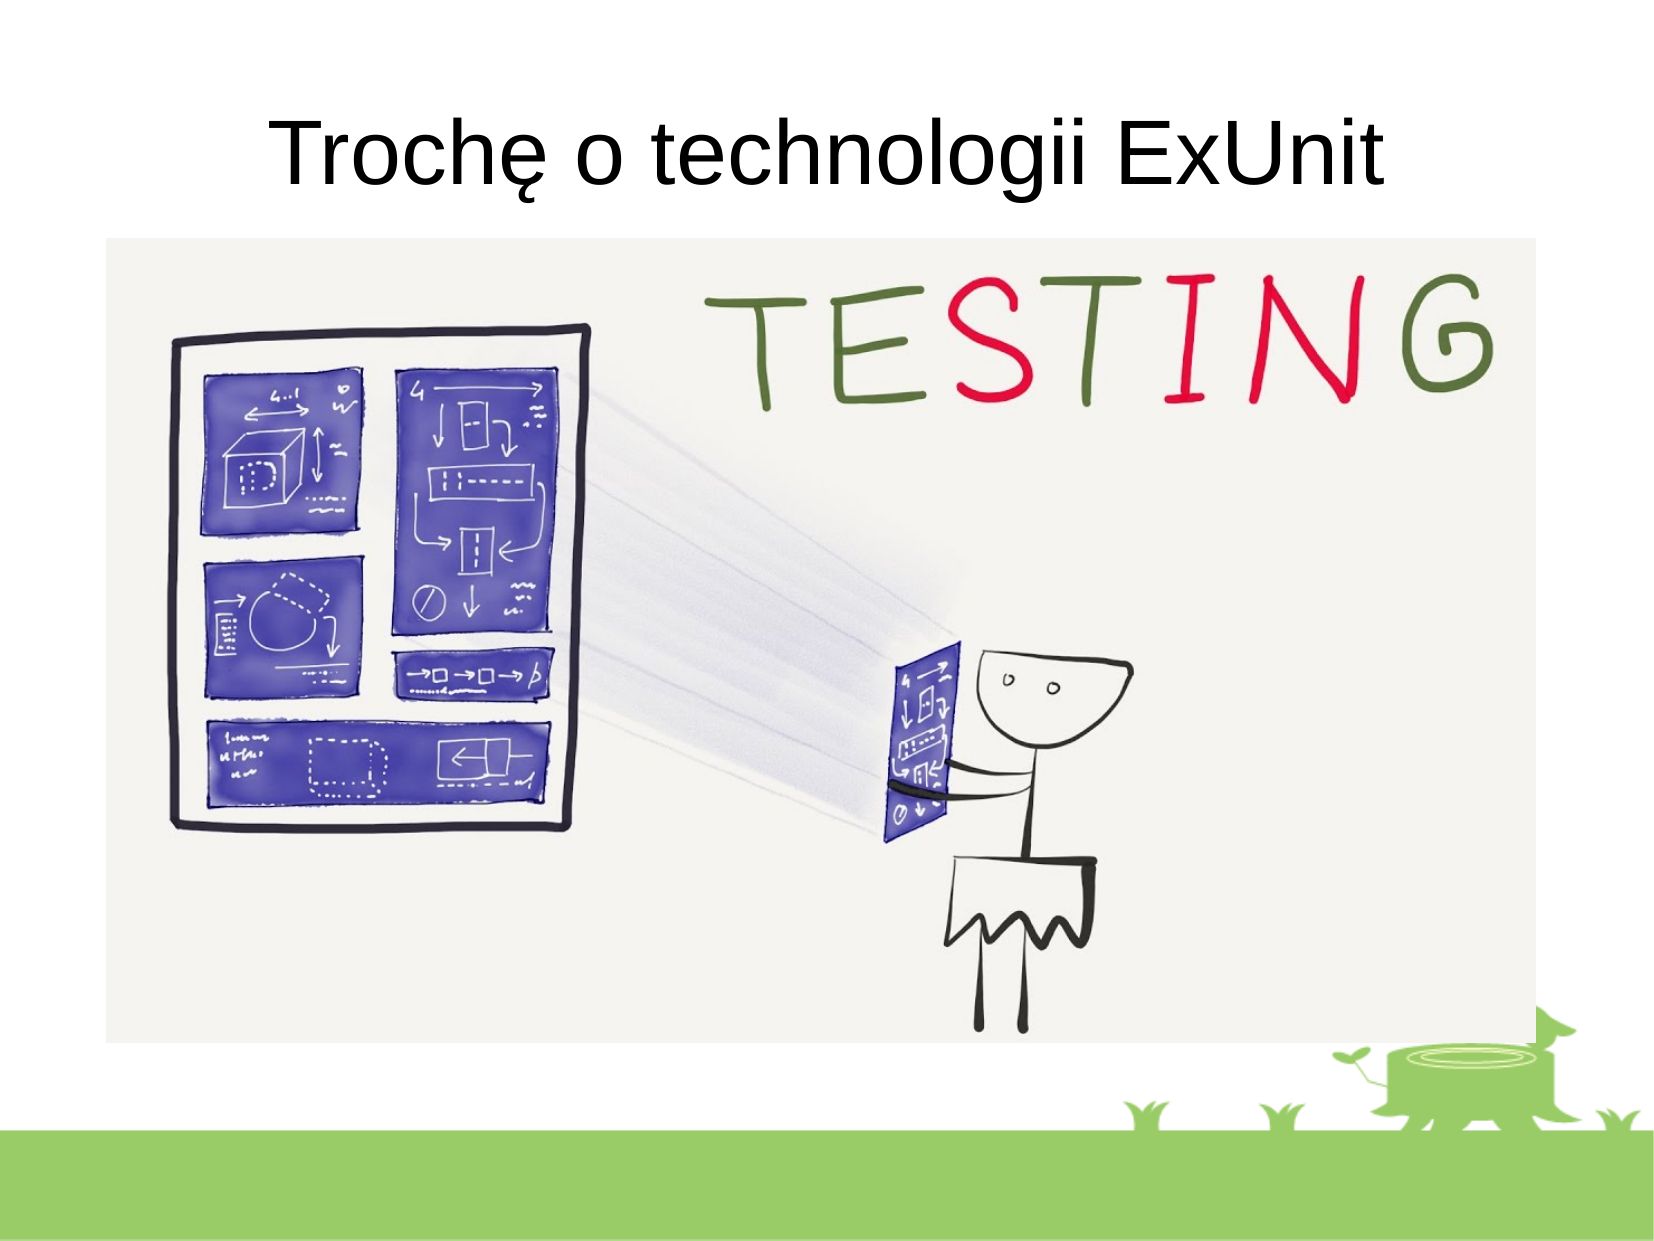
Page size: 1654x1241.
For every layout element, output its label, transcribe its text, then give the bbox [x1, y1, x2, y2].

picture [0, 0, 1654, 1241]
title Trochę o technologii ExUnit [82, 49, 1571, 257]
